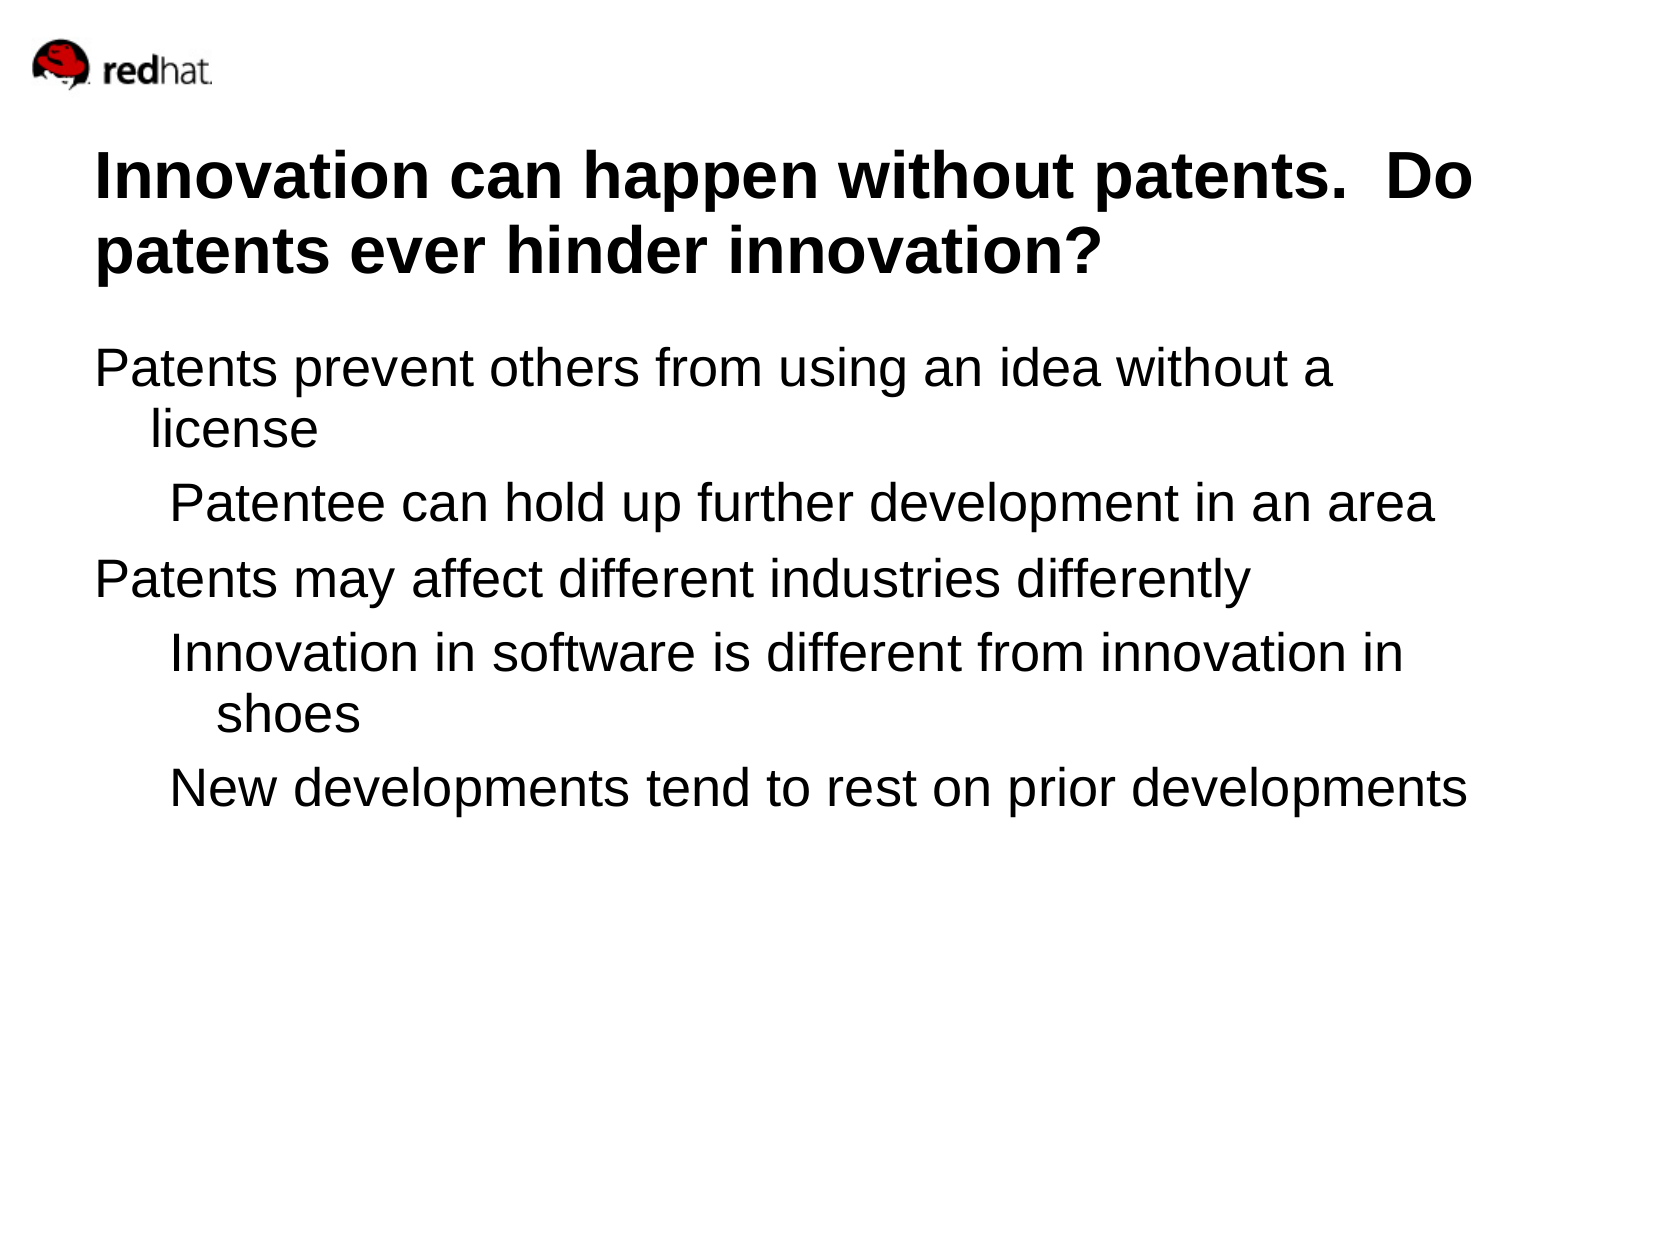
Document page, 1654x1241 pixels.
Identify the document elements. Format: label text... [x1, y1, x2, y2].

title Innovation can happen without patents. Do patents ever hinder innovation? [94, 112, 1501, 315]
picture [31, 37, 212, 98]
list Patents prevent others from using an idea without a license Patentee can hold up further development in an area Patents may affect different industries differently Innovation in software is different from innovation in shoes New developments tend to rest on prior developments [94, 337, 1501, 1241]
